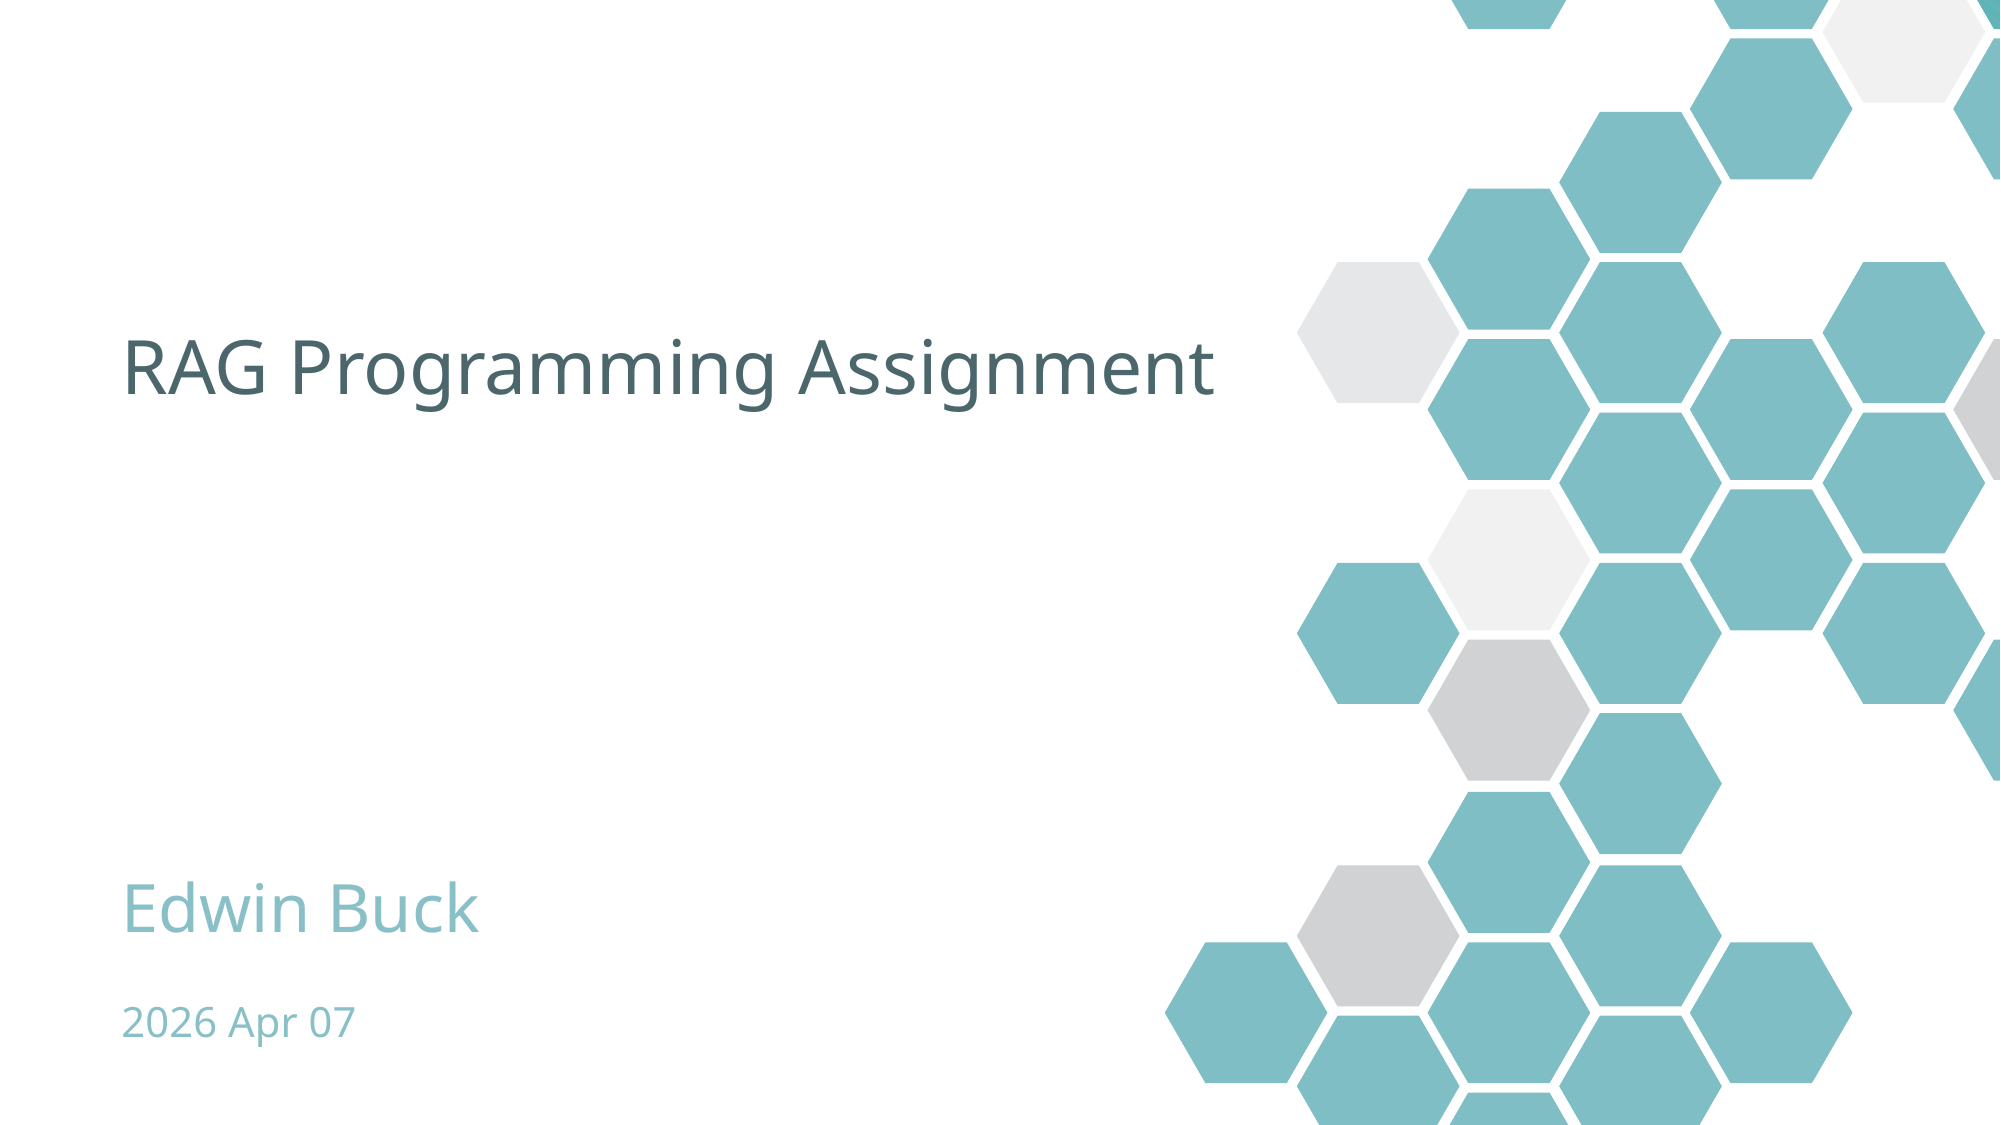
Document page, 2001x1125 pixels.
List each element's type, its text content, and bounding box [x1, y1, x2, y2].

text_box Edwin Buck 2026 Apr 07 [106, 858, 1126, 1053]
picture [1164, 0, 2000, 1125]
title RAG Programming Assignment [106, 311, 1479, 547]
